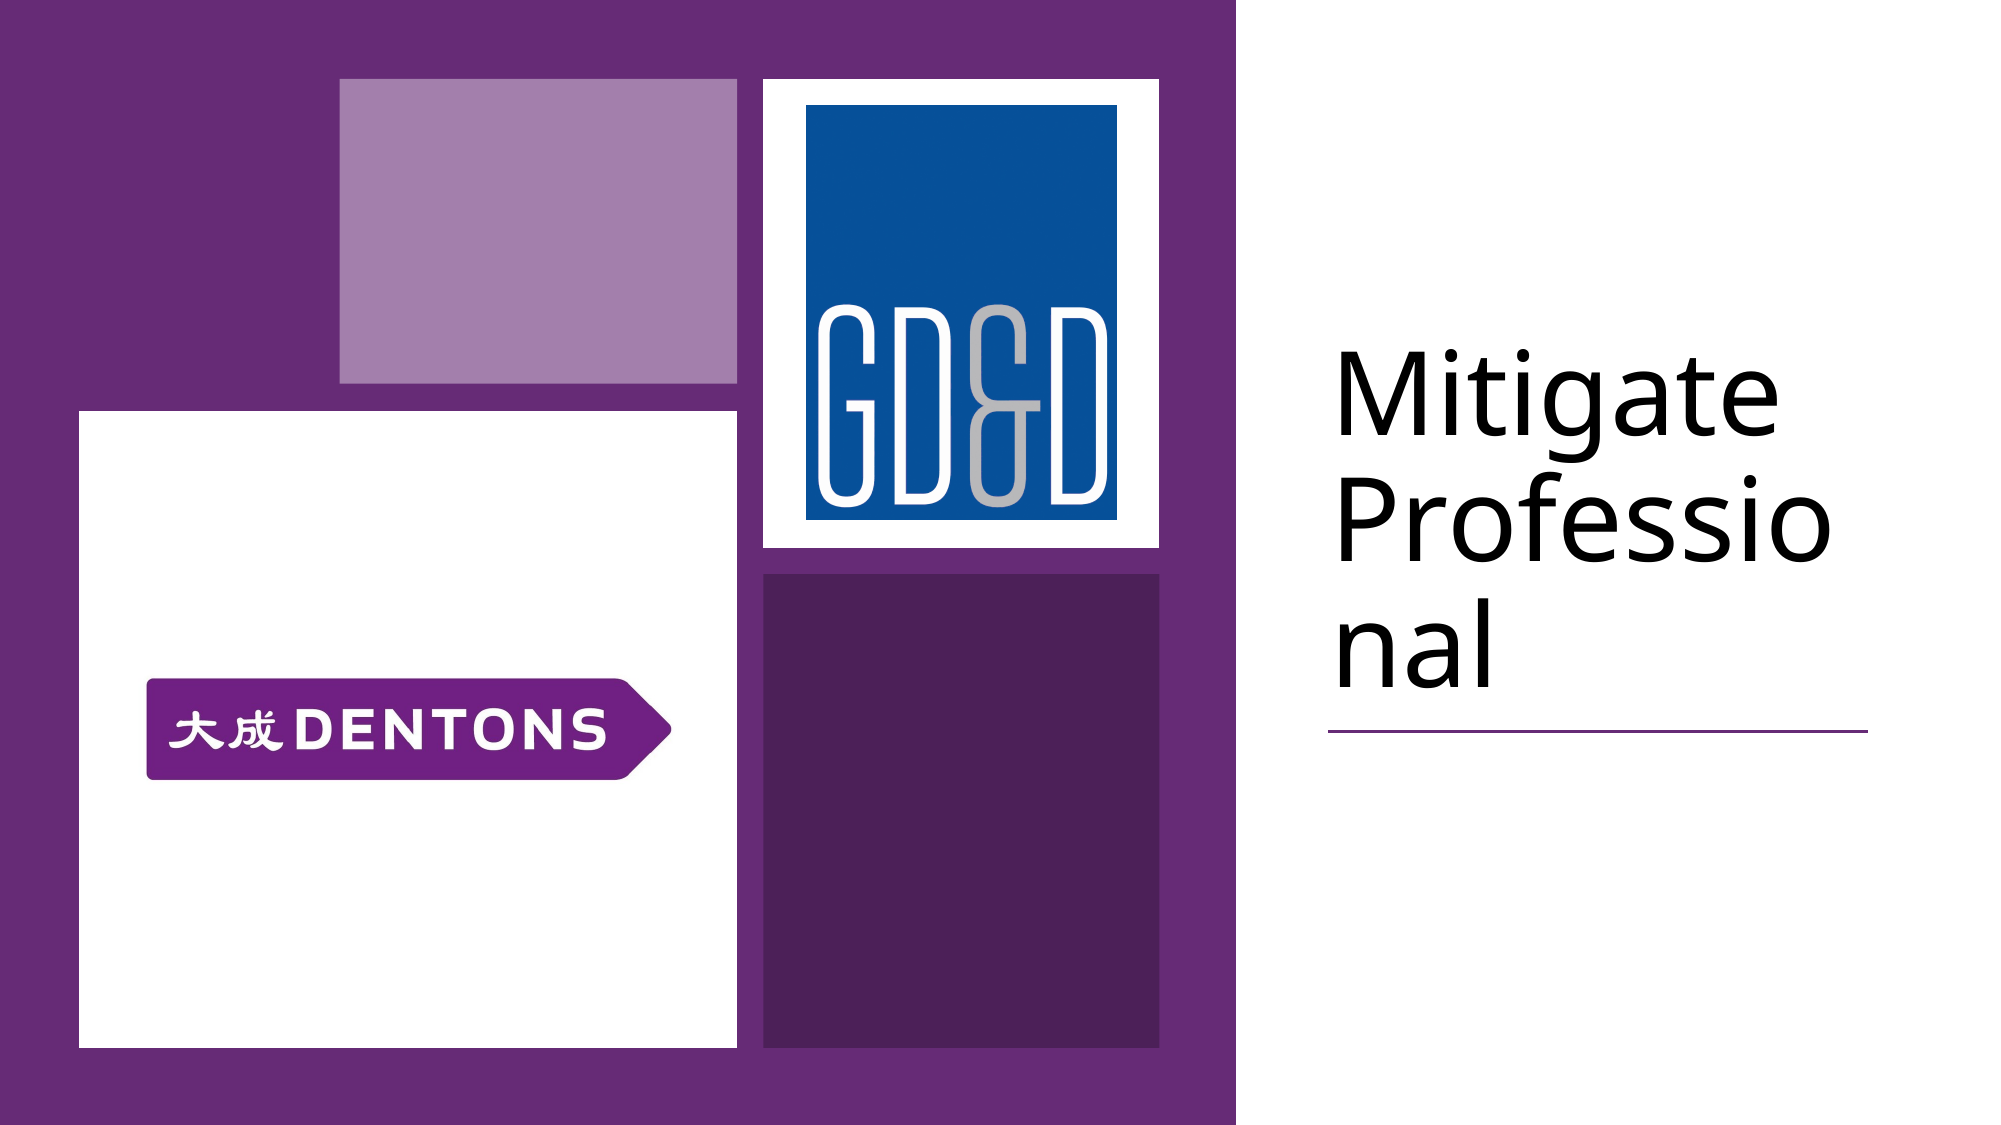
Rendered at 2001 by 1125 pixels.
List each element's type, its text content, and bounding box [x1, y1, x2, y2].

picture [806, 105, 1117, 520]
title Mitigate Professional [1315, 78, 1923, 721]
text_box [0, 0, 1236, 1125]
picture [106, 638, 711, 820]
